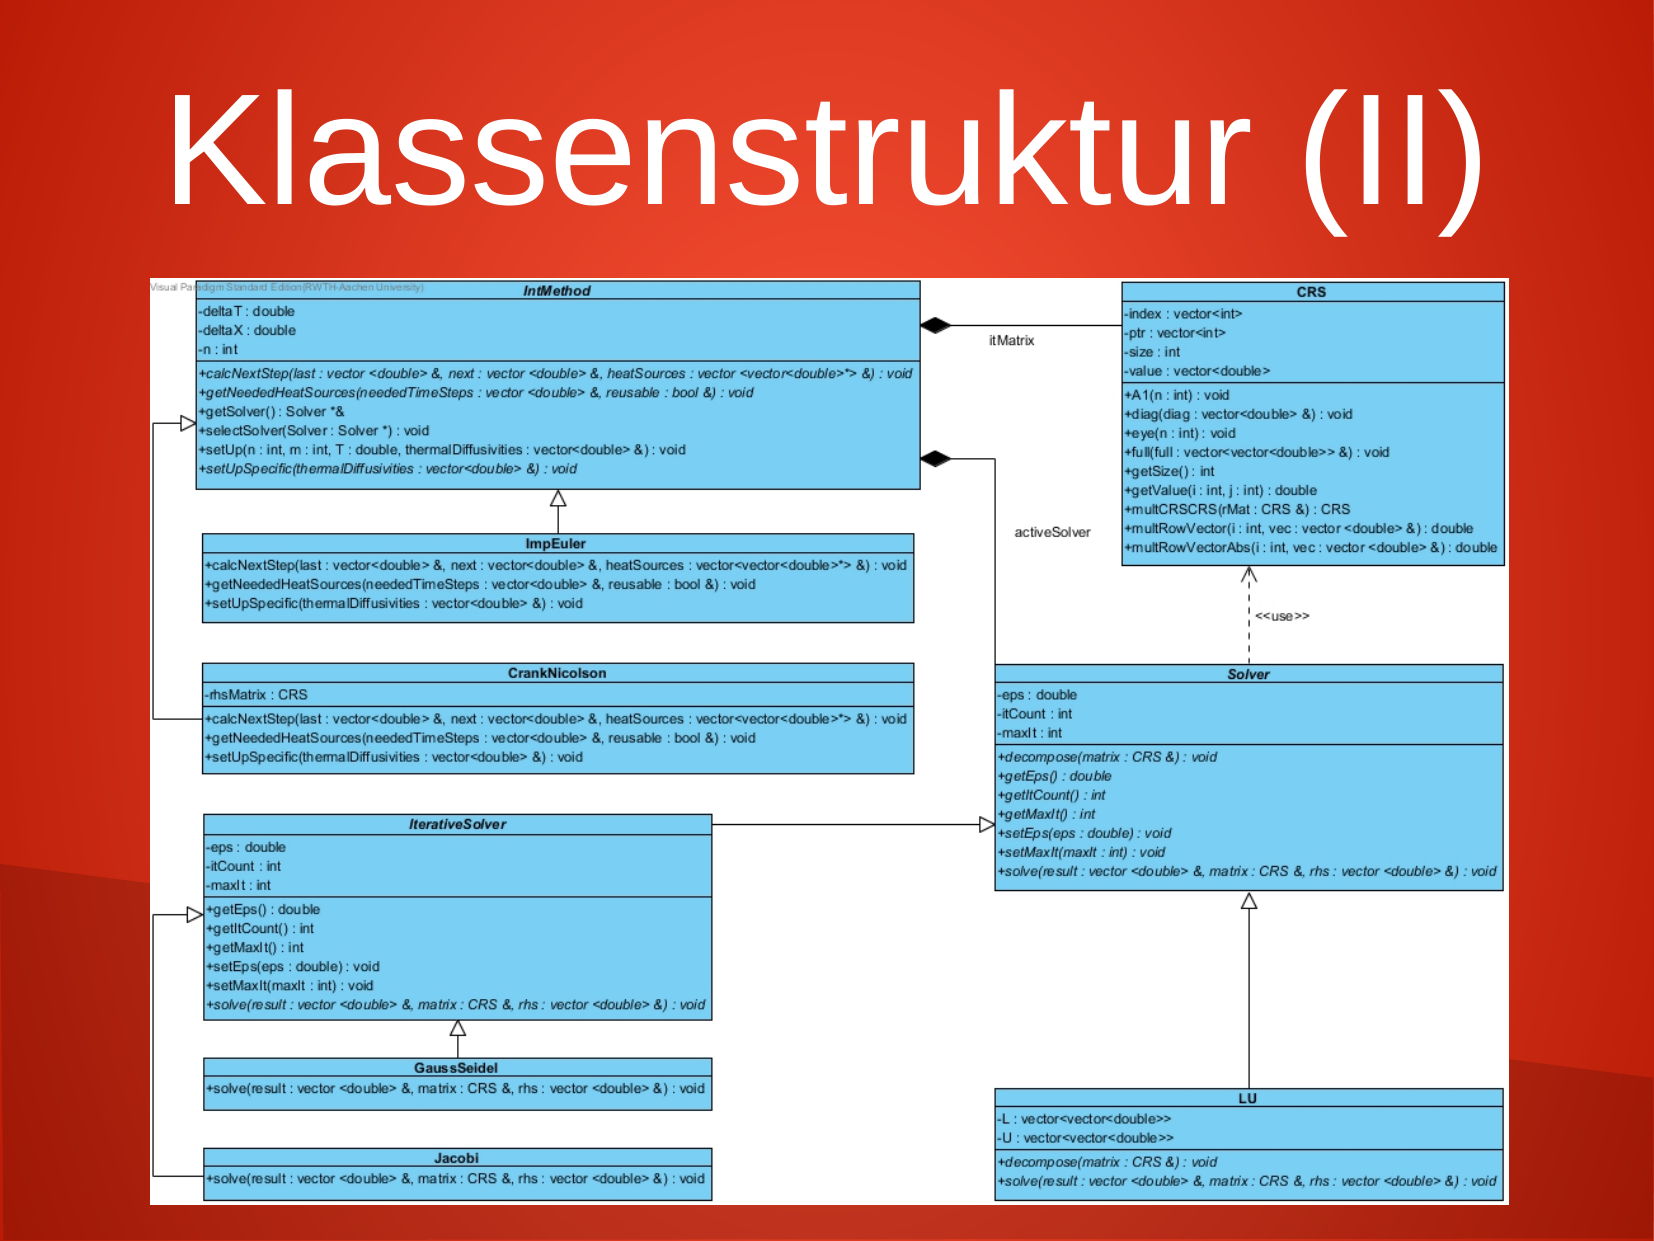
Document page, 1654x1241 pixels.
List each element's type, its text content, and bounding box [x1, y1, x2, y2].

title Klassenstruktur (II) [82, 47, 1571, 252]
picture [150, 278, 1509, 1205]
